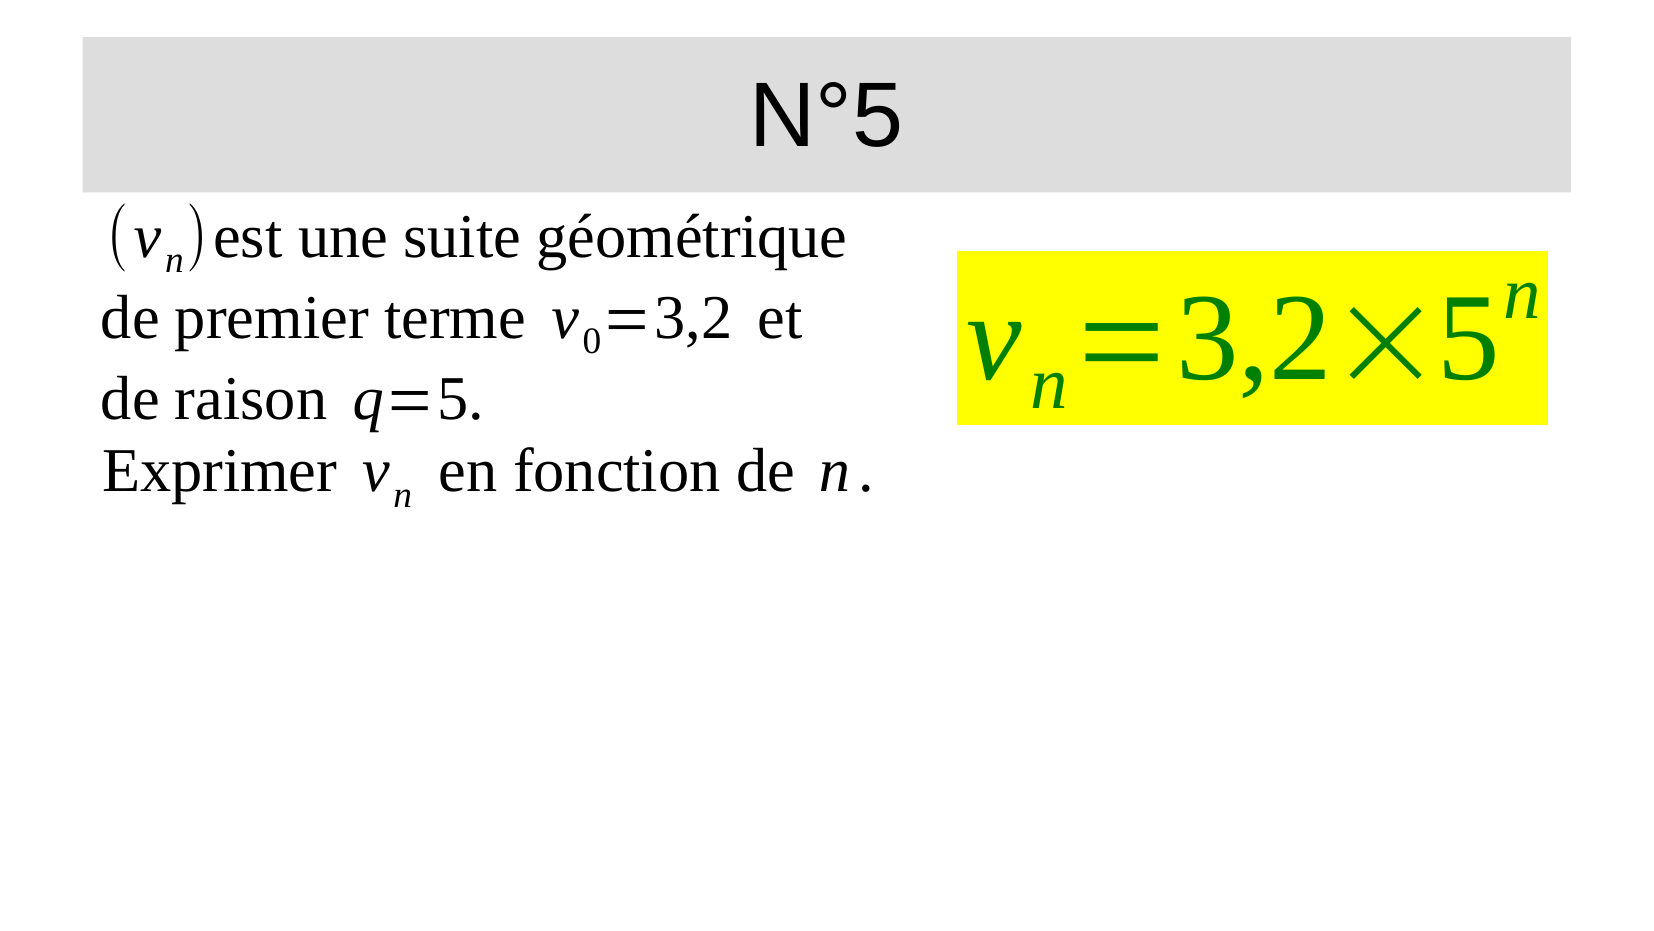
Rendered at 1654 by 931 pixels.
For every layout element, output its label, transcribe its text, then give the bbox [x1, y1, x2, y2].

chart [94, 200, 881, 515]
chart [956, 251, 1548, 426]
title N°5 [82, 37, 1571, 193]
